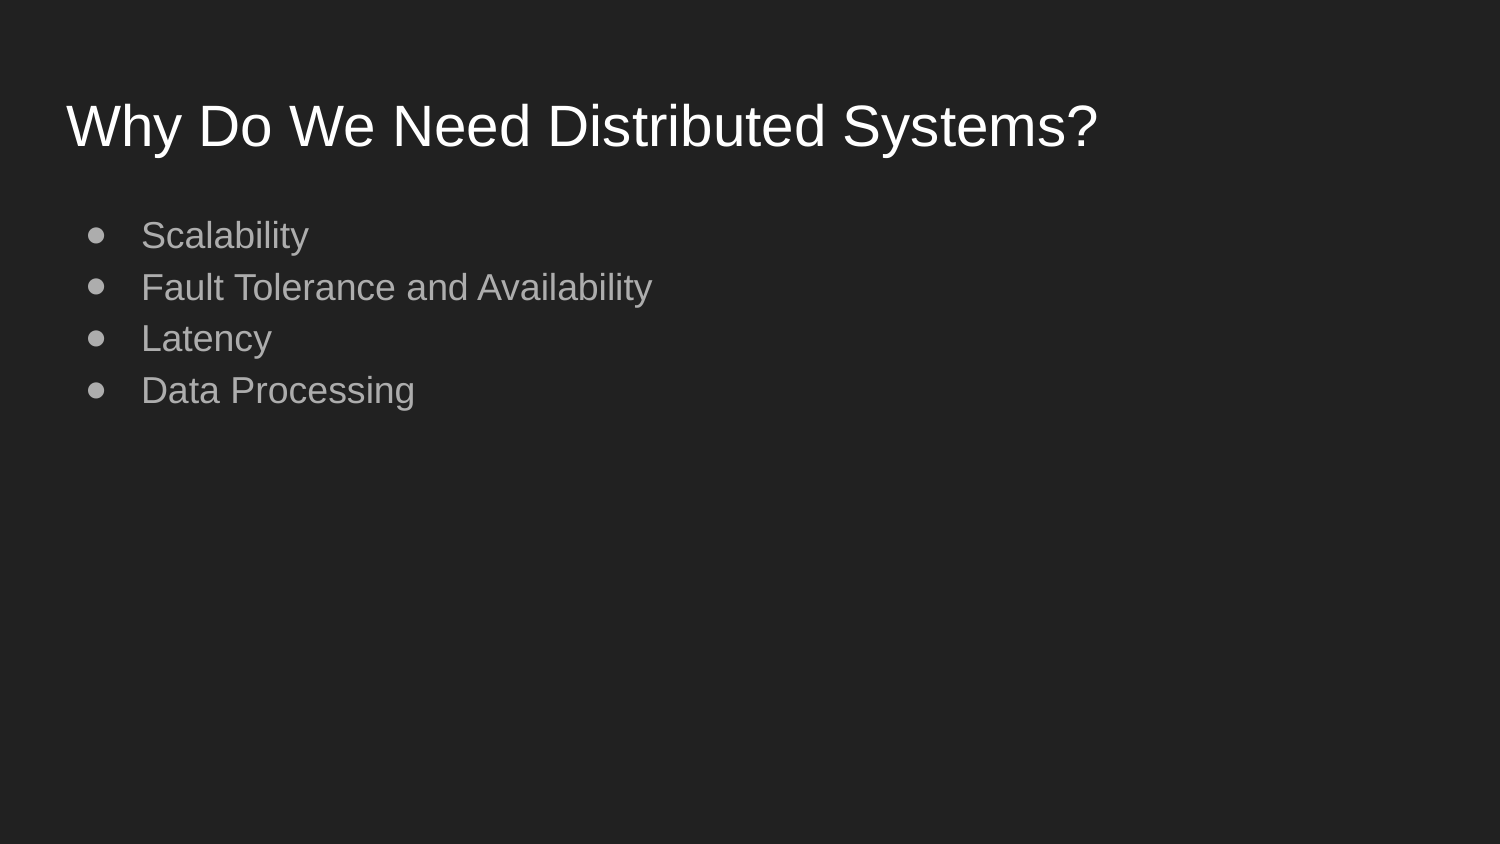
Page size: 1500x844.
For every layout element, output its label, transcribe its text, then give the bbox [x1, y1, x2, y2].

title Why Do We Need Distributed Systems? [51, 72, 1449, 167]
list Scalability Fault Tolerance and Availability Latency Data Processing [51, 189, 1449, 750]
